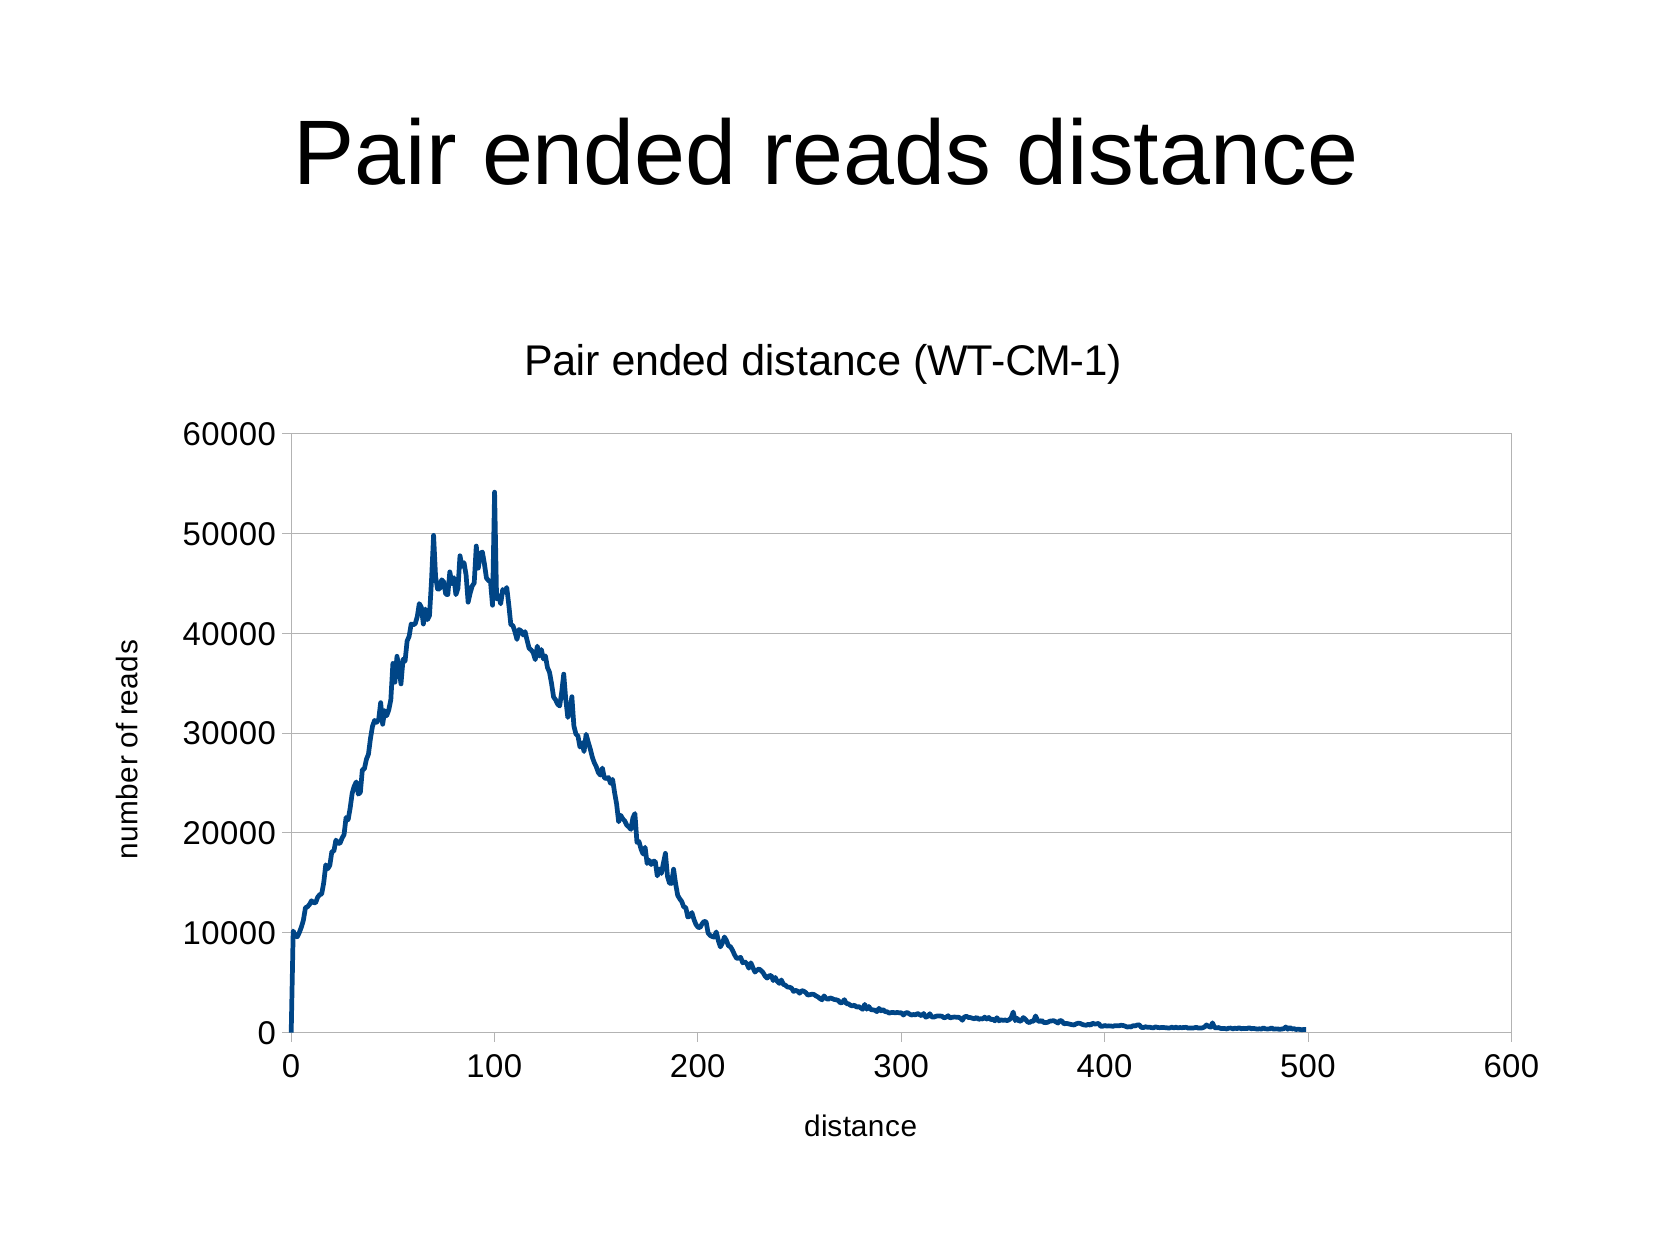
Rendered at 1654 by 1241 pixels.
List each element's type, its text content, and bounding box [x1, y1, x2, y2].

title Pair ended reads distance [82, 49, 1571, 257]
chart [75, 299, 1570, 1177]
